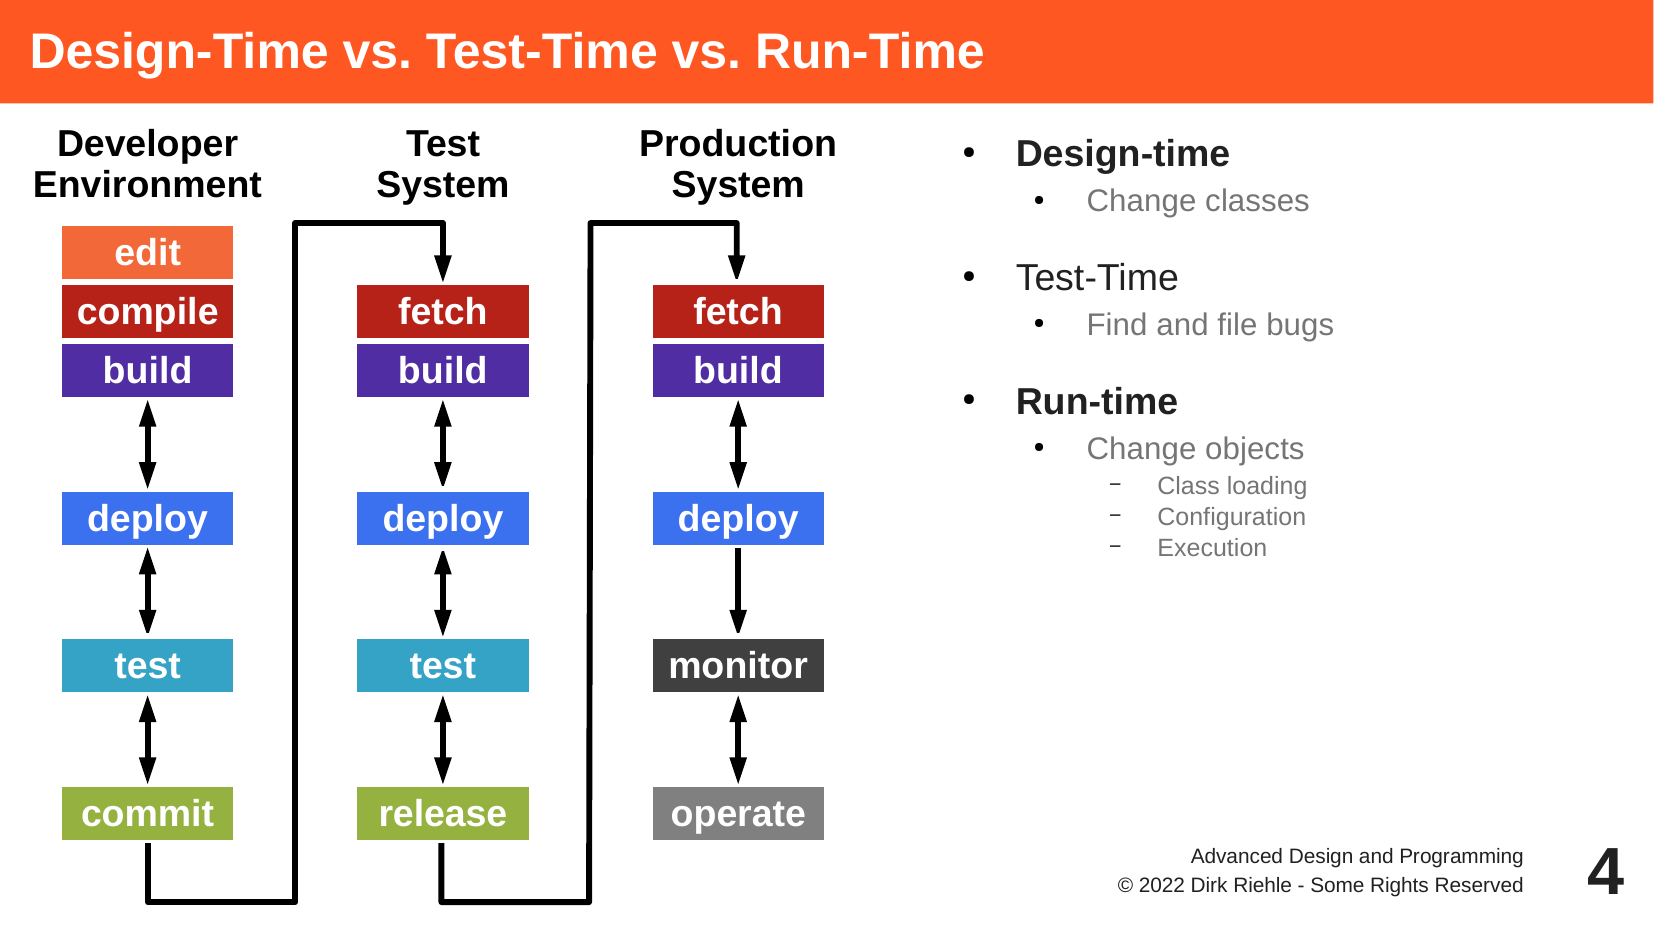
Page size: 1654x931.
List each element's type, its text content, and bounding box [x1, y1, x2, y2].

text_box fetch [354, 282, 532, 342]
text_box fetch [649, 282, 827, 342]
text_box build [354, 342, 532, 401]
text_box deploy [649, 488, 827, 548]
text_box operate [649, 784, 827, 844]
text_box build [59, 341, 237, 401]
text_box Developer Environment [29, 104, 266, 223]
text_box monitor [649, 636, 827, 696]
text_box Production System [620, 104, 857, 223]
text_box compile [59, 282, 237, 341]
text_box edit [59, 223, 237, 282]
list Design-time Change classes Test-Time Find and file bugs Run-time Change objects Class loading Configuration Execution [944, 132, 1625, 813]
text_box deploy [59, 488, 237, 548]
text_box test [354, 636, 532, 696]
title Design-Time vs. Test-Time vs. Run-Time [0, 0, 1654, 104]
text_box commit [59, 784, 237, 844]
text_box deploy [354, 488, 532, 548]
text_box Test System [324, 104, 562, 223]
text_box test [59, 636, 237, 696]
text_box release [354, 784, 532, 844]
text_box build [649, 342, 827, 401]
